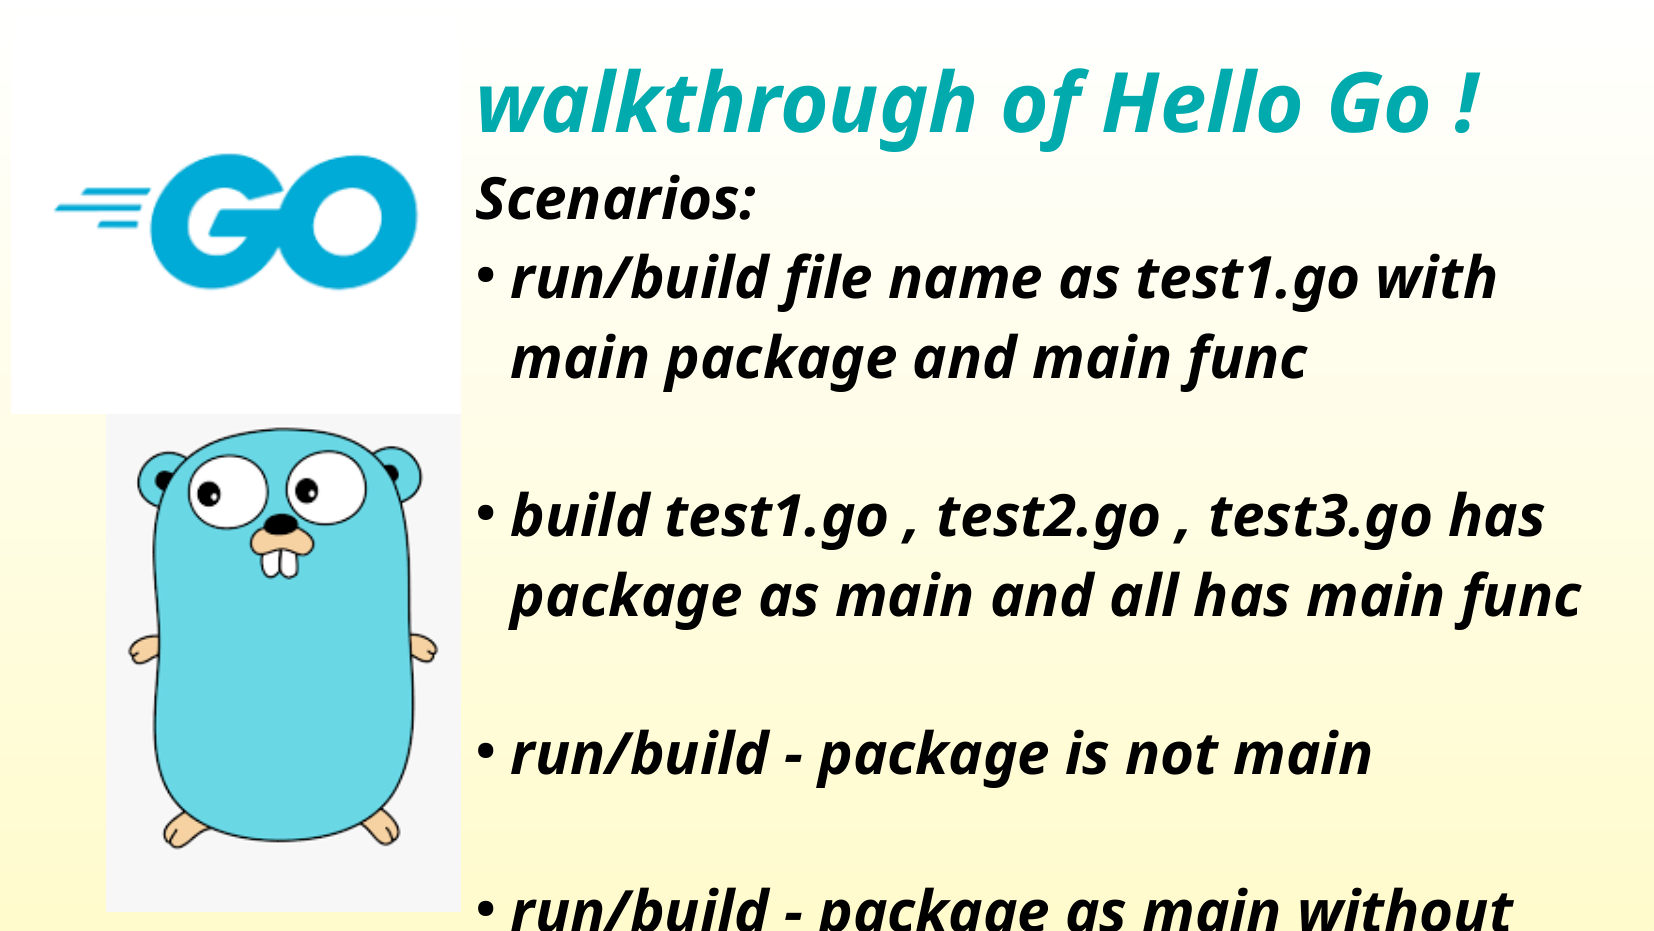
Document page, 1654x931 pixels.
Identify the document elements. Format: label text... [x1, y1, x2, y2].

picture [11, 17, 461, 913]
text_box walkthrough of Hello Go ! Scenarios: run/build file name as test1.go with main package and main func build test1.go , test2.go , test3.go has package as main and all has main func run/build - package is not main run/build - package as main without main func [460, 36, 1619, 931]
